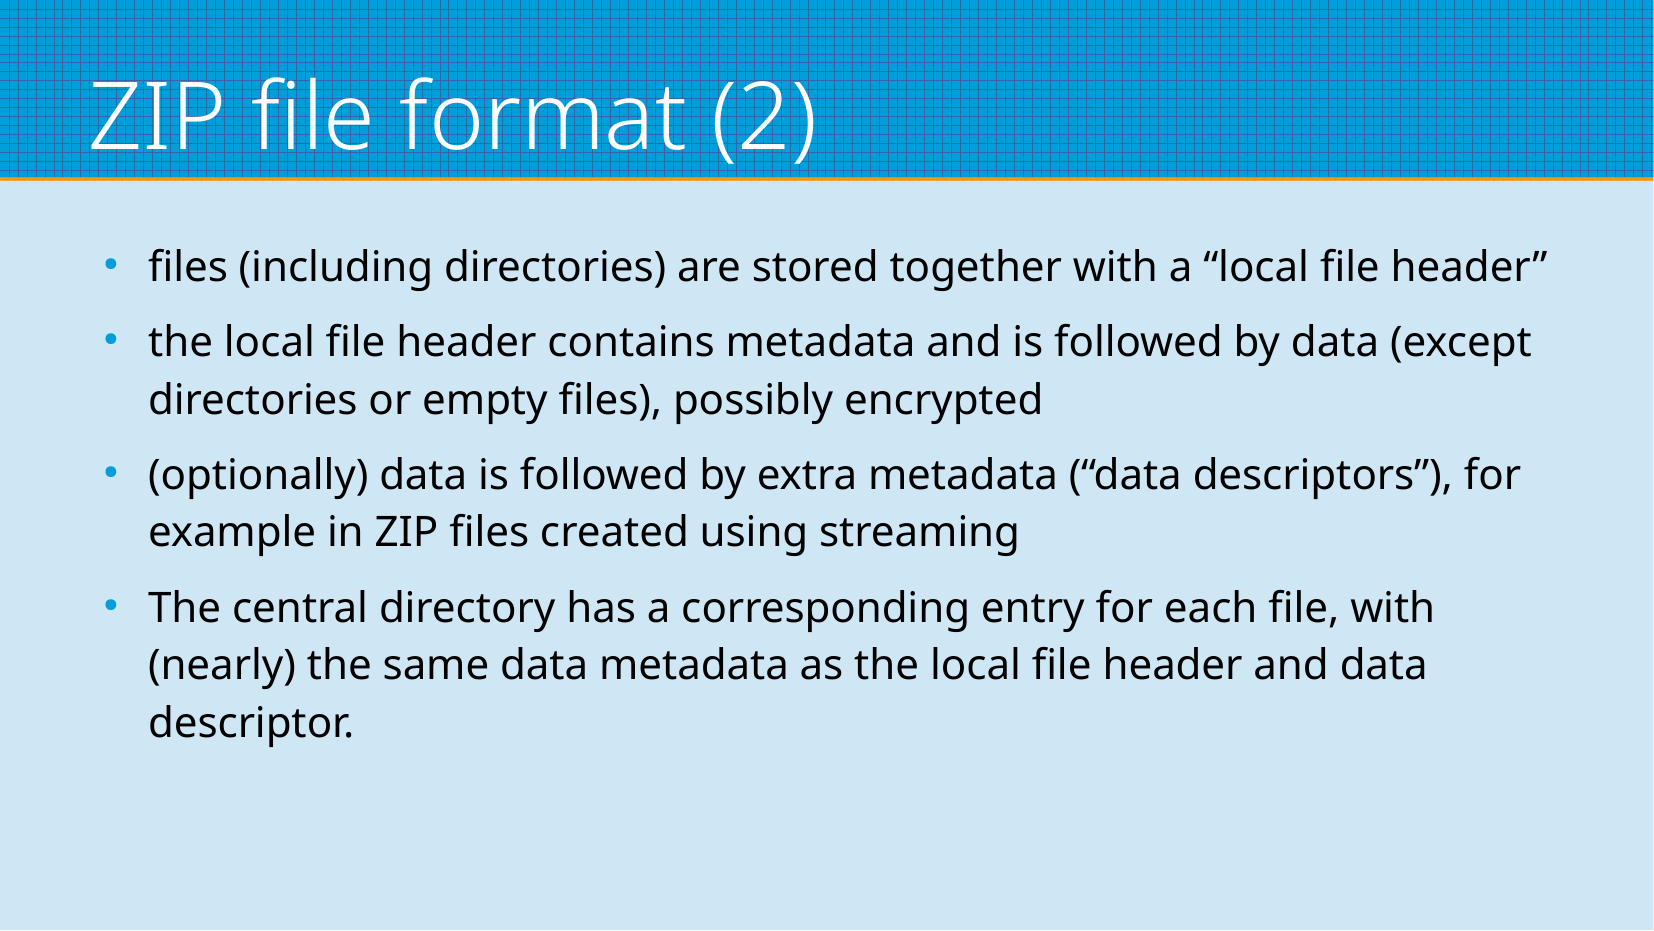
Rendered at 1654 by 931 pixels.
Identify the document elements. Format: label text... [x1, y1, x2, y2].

title ZIP file format (2) [88, 14, 1565, 178]
list files (including directories) are stored together with a “local file header” the local file header contains metadata and is followed by data (except directories or empty files), possibly encrypted (optionally) data is followed by extra metadata (“data descriptors”), for example in ZIP files created using streaming The central directory has a corresponding entry for each file, with (nearly) the same data metadata as the local file header and data descriptor. [88, 236, 1565, 813]
